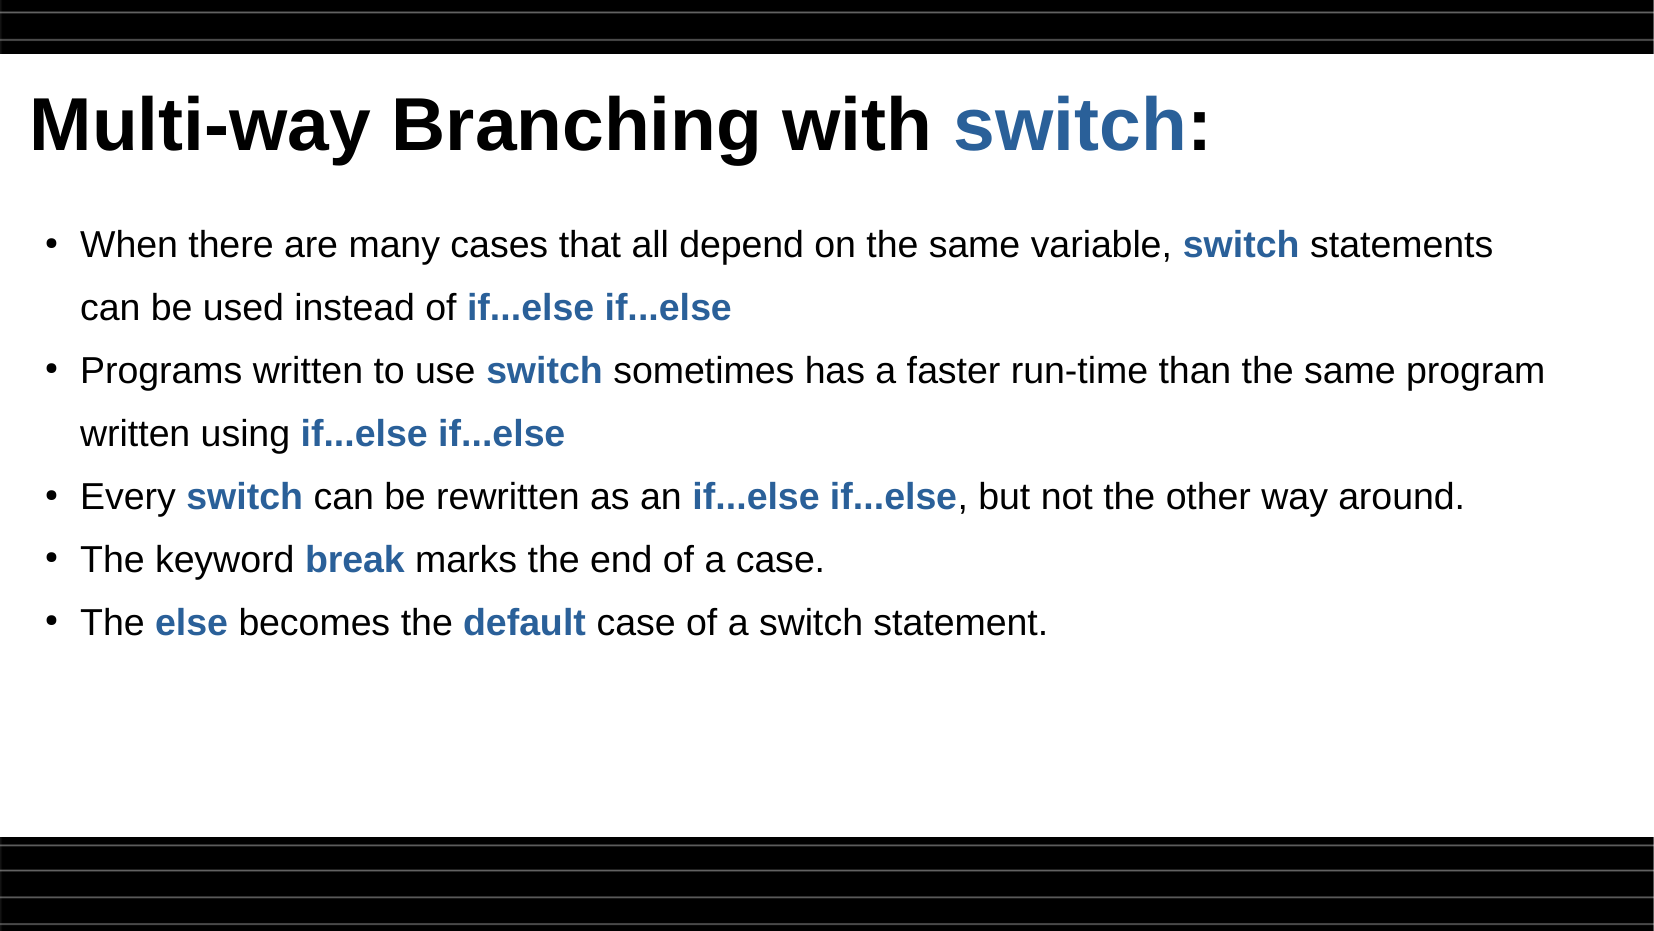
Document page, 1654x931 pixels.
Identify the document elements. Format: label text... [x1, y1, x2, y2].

picture [0, 0, 1654, 54]
text_box When there are many cases that all depend on the same variable, switch statements can be used instead of if...else if...else Programs written to use switch sometimes has a faster run-time than the same program written using if...else if...else Every switch can be rewritten as an if...else if...else, but not the other way around. The keyword break marks the end of a case. The else becomes the default case of a switch statement. [30, 195, 1576, 651]
text_box Multi-way Branching with switch: [15, 75, 1591, 174]
picture [0, 837, 1654, 931]
